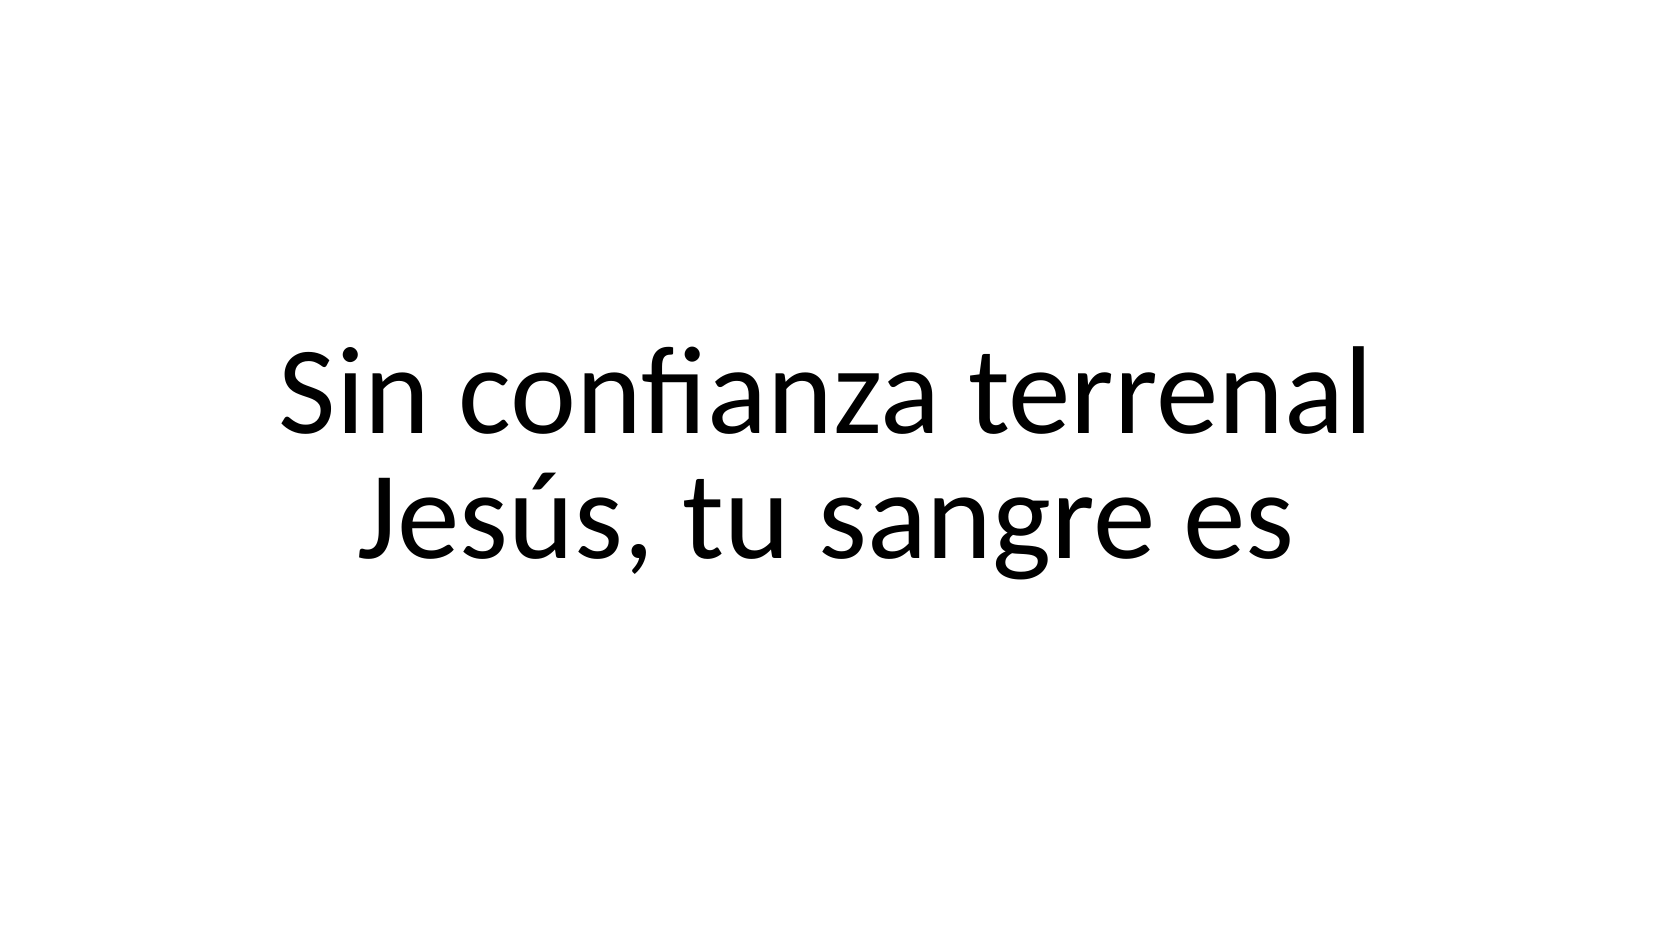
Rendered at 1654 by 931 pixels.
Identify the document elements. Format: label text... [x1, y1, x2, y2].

title Sin confianza terrenal Jesús, tu sangre es [0, 0, 1654, 931]
